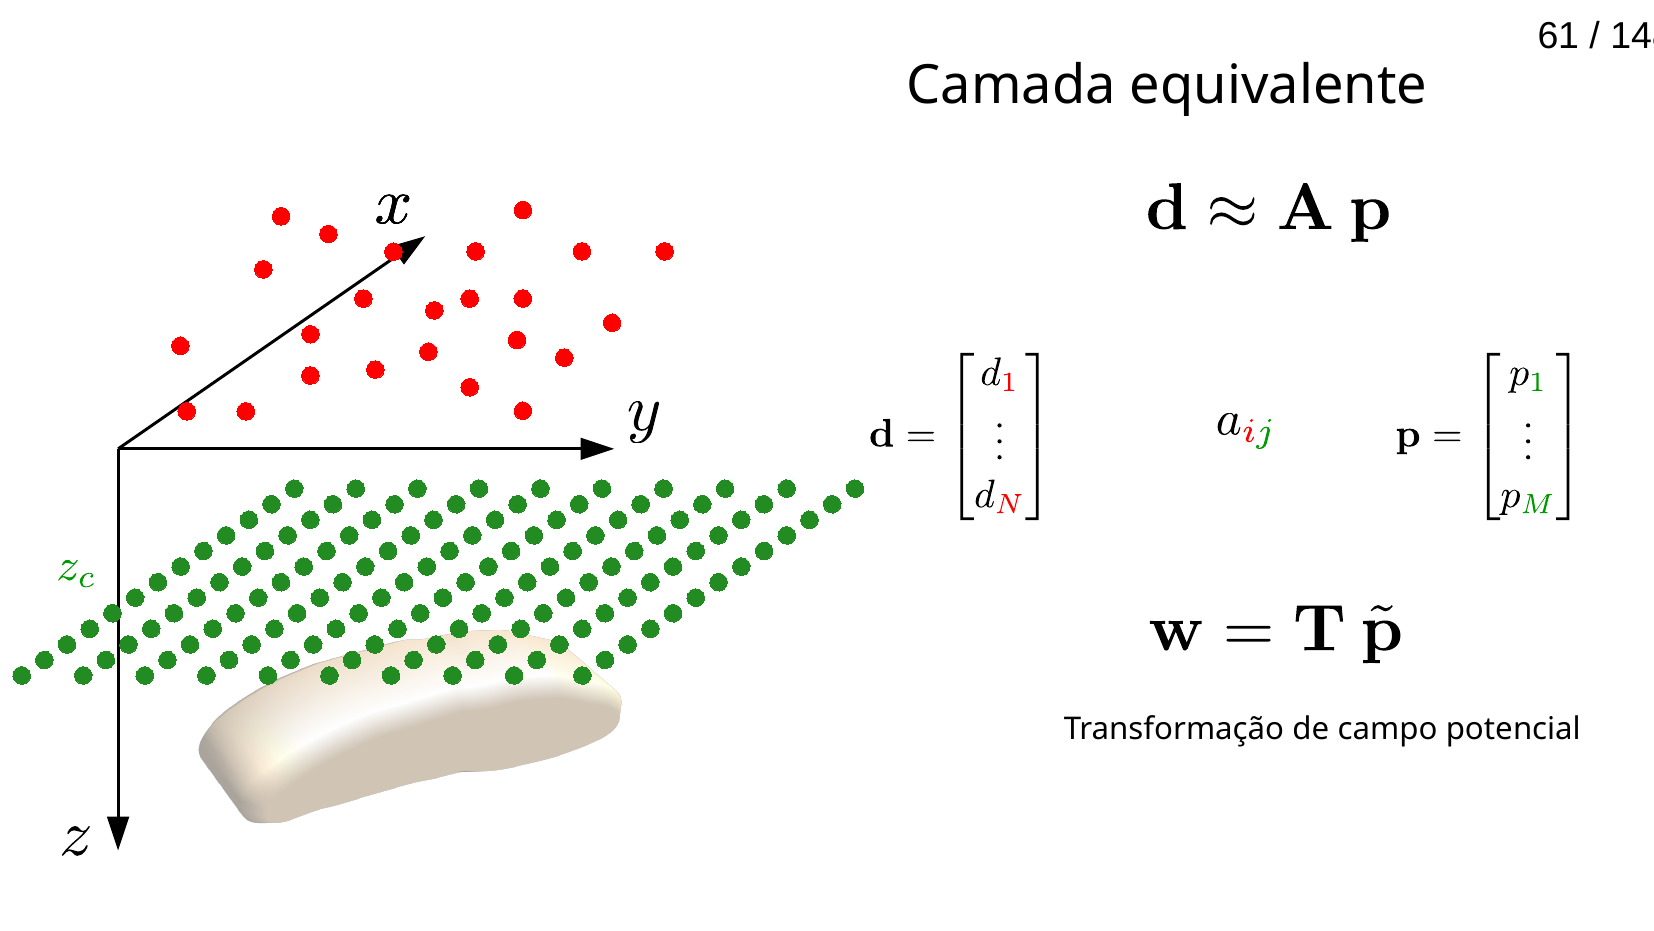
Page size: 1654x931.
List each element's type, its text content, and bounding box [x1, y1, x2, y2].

text_box [625, 542, 644, 560]
text_box [434, 588, 452, 607]
text_box [595, 604, 614, 623]
text_box [272, 207, 290, 226]
text_box [285, 479, 304, 498]
text_box [194, 542, 213, 560]
text_box [119, 635, 138, 654]
text_box [327, 619, 345, 638]
text_box [732, 510, 751, 529]
text_box [755, 542, 773, 560]
text_box [301, 325, 320, 344]
text_box [404, 651, 423, 669]
text_box [508, 495, 527, 514]
text_box [593, 479, 611, 498]
text_box [557, 588, 575, 607]
text_box [363, 510, 381, 529]
picture [1393, 351, 1584, 522]
text_box [586, 526, 605, 545]
text_box [97, 651, 115, 669]
text_box [486, 510, 504, 529]
text_box [265, 619, 284, 638]
text_box [177, 402, 196, 421]
text_box [379, 542, 397, 560]
text_box [631, 495, 650, 514]
text_box [236, 402, 255, 421]
text_box [511, 619, 530, 638]
text_box [777, 479, 796, 498]
text_box [401, 526, 420, 545]
picture [56, 560, 95, 588]
text_box [233, 557, 252, 576]
picture [867, 351, 1054, 522]
text_box [346, 479, 365, 498]
text_box [278, 526, 297, 545]
text_box [514, 201, 532, 219]
text_box [447, 495, 466, 514]
picture [374, 194, 413, 224]
text_box [472, 604, 491, 623]
text_box [693, 495, 712, 514]
picture [1145, 183, 1392, 242]
picture [1215, 413, 1275, 449]
text_box [301, 510, 320, 529]
text_box [340, 526, 359, 545]
text_box [301, 366, 320, 385]
text_box [463, 526, 482, 545]
text_box [470, 479, 488, 498]
picture [626, 401, 662, 443]
text_box [603, 313, 621, 332]
text_box [197, 666, 216, 685]
text_box [249, 588, 268, 607]
text_box [343, 651, 361, 669]
text_box [460, 378, 479, 397]
text_box [319, 225, 338, 243]
text_box Transformação de campo potencial [1048, 698, 1580, 749]
text_box [823, 495, 842, 514]
text_box [226, 604, 245, 623]
text_box [354, 289, 373, 308]
text_box [531, 479, 550, 498]
text_box [654, 479, 673, 498]
text_box [596, 651, 614, 669]
text_box [288, 604, 306, 623]
text_box [58, 635, 76, 654]
text_box [419, 342, 438, 361]
text_box [641, 573, 660, 592]
text_box [602, 557, 621, 576]
text_box [388, 619, 407, 638]
text_box [294, 557, 313, 576]
text_box [440, 542, 459, 560]
picture [59, 826, 93, 856]
text_box [203, 619, 222, 638]
text_box [732, 557, 751, 576]
text_box [641, 619, 660, 638]
text_box [518, 573, 537, 592]
text_box [479, 557, 498, 576]
text_box [456, 573, 475, 592]
text_box [527, 651, 546, 669]
text_box [187, 588, 206, 607]
text_box [272, 573, 290, 592]
text_box [256, 542, 274, 560]
text_box [618, 635, 637, 654]
text_box [709, 526, 728, 545]
text_box [126, 588, 145, 607]
text_box [686, 588, 705, 607]
text_box [384, 242, 403, 261]
text_box [210, 573, 229, 592]
text_box [220, 651, 238, 669]
text_box [648, 526, 666, 545]
text_box [240, 510, 258, 529]
text_box [670, 510, 689, 529]
text_box [310, 588, 329, 607]
text_box [547, 510, 566, 529]
text_box <number> / 148 [1414, 0, 1654, 71]
text_box [686, 542, 705, 560]
text_box [74, 666, 93, 685]
text_box [495, 588, 514, 607]
text_box [443, 666, 462, 685]
text_box [80, 619, 99, 638]
text_box [618, 588, 637, 607]
text_box [317, 542, 336, 560]
text_box [460, 289, 479, 308]
text_box [655, 242, 674, 261]
text_box [505, 666, 523, 685]
text_box [609, 510, 627, 529]
picture [1145, 602, 1406, 666]
text_box [365, 635, 384, 654]
text_box [366, 360, 385, 379]
text_box [411, 604, 430, 623]
text_box [382, 666, 400, 685]
text_box [664, 604, 682, 623]
text_box [12, 666, 31, 685]
text_box [664, 557, 682, 576]
text_box [217, 526, 235, 545]
text_box [320, 666, 339, 685]
text_box [427, 635, 446, 654]
text_box [502, 542, 520, 560]
text_box [259, 666, 277, 685]
text_box [573, 666, 592, 685]
text_box [372, 588, 391, 607]
text_box [281, 651, 300, 669]
text_box [755, 495, 773, 514]
text_box [171, 336, 190, 355]
text_box [158, 651, 177, 669]
text_box [103, 604, 122, 623]
text_box [408, 479, 427, 498]
text_box [425, 301, 444, 320]
text_box Camada equivalente [891, 37, 1616, 113]
text_box [466, 651, 485, 669]
text_box [35, 651, 54, 669]
text_box [466, 242, 485, 261]
text_box [395, 573, 413, 592]
text_box [165, 604, 183, 623]
text_box [262, 495, 281, 514]
text_box [563, 542, 582, 560]
text_box [142, 619, 161, 638]
text_box [450, 619, 468, 638]
text_box [242, 635, 261, 654]
text_box [333, 573, 352, 592]
text_box [550, 635, 569, 654]
text_box [508, 331, 526, 349]
text_box [555, 348, 574, 367]
text_box [514, 401, 532, 420]
text_box [488, 635, 507, 654]
text_box [573, 242, 591, 261]
text_box [254, 260, 273, 279]
text_box [356, 557, 375, 576]
text_box [777, 526, 796, 545]
text_box [171, 557, 190, 576]
text_box [513, 289, 532, 308]
text_box [716, 479, 734, 498]
text_box [349, 604, 368, 623]
text_box [579, 573, 598, 592]
text_box [417, 557, 436, 576]
text_box [149, 573, 167, 592]
text_box [304, 635, 323, 654]
text_box [709, 573, 728, 592]
text_box [135, 666, 154, 685]
text_box [424, 510, 443, 529]
text_box [800, 510, 819, 529]
text_box [573, 619, 592, 638]
text_box [324, 495, 342, 514]
text_box [181, 635, 199, 654]
text_box [541, 557, 559, 576]
text_box [385, 495, 404, 514]
text_box [846, 479, 864, 498]
text_box [534, 604, 553, 623]
text_box [525, 526, 543, 545]
text_box [570, 495, 589, 514]
